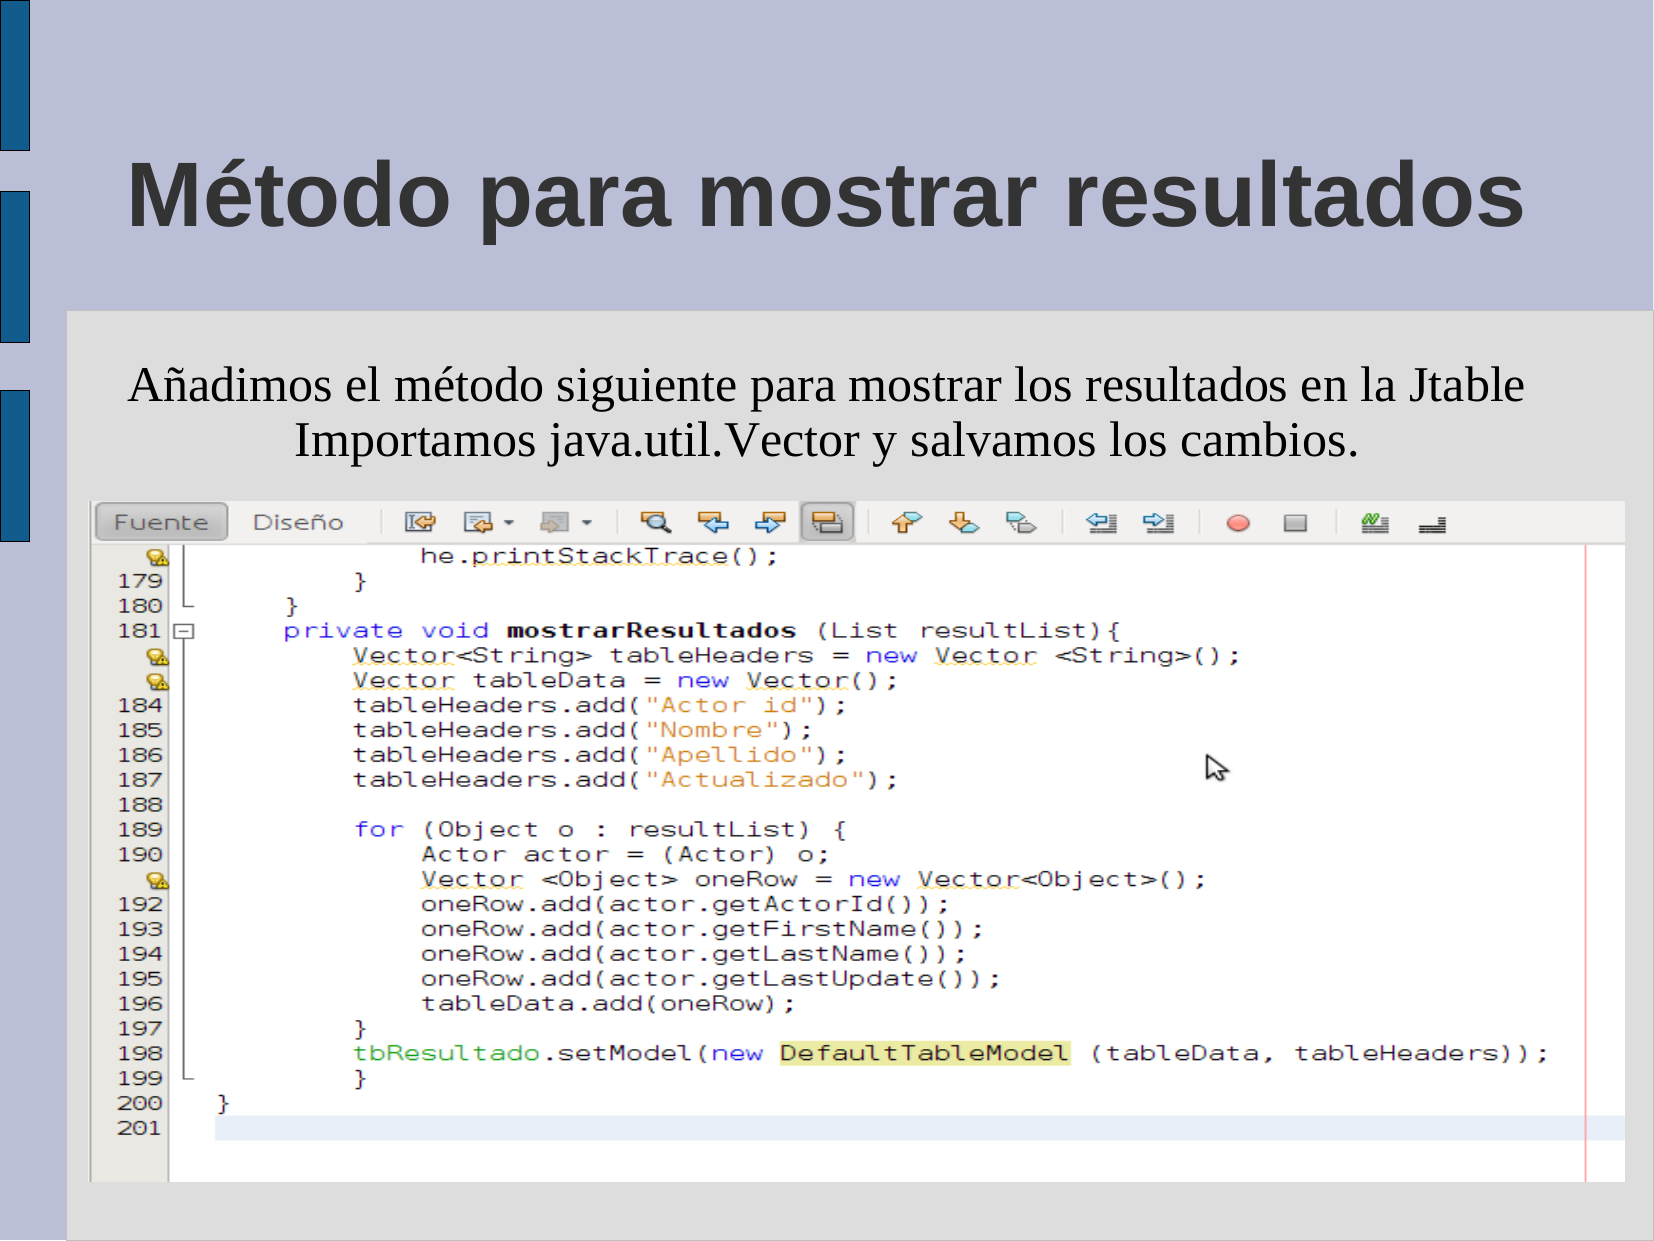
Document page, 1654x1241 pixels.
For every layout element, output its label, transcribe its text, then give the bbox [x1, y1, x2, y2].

title Método para mostrar resultados [121, 98, 1534, 291]
subtitle Añadimos el método siguiente para mostrar los resultados en la Jtable Importamos java.util.Vector y salvamos los cambios. [121, 318, 1534, 501]
picture [88, 501, 1625, 1182]
